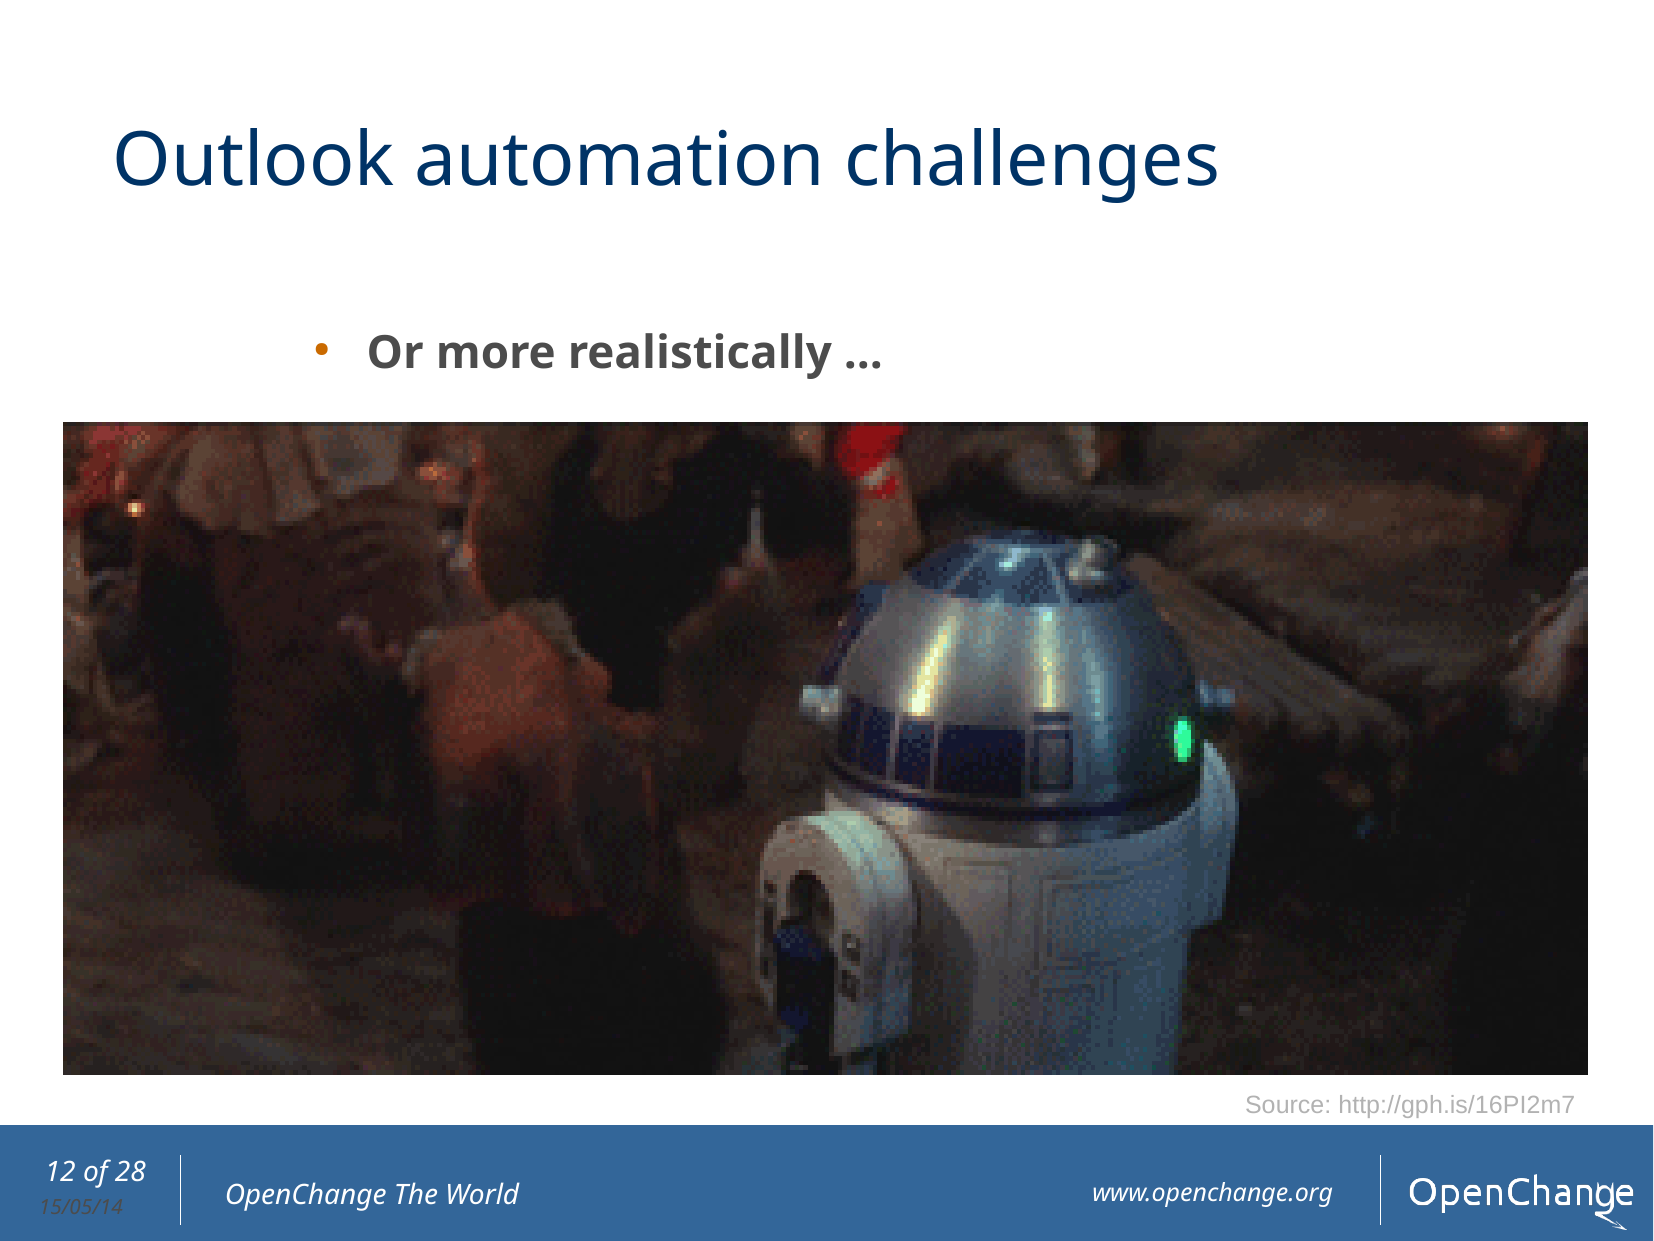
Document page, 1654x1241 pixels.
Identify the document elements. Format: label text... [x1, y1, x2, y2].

title Outlook automation challenges [112, 105, 1523, 208]
list Or more realistically ... [225, 319, 1486, 422]
text_box Source: http://gph.is/16PI2m7 [995, 1083, 1591, 1127]
picture [63, 422, 1588, 1075]
picture [1407, 1167, 1654, 1230]
